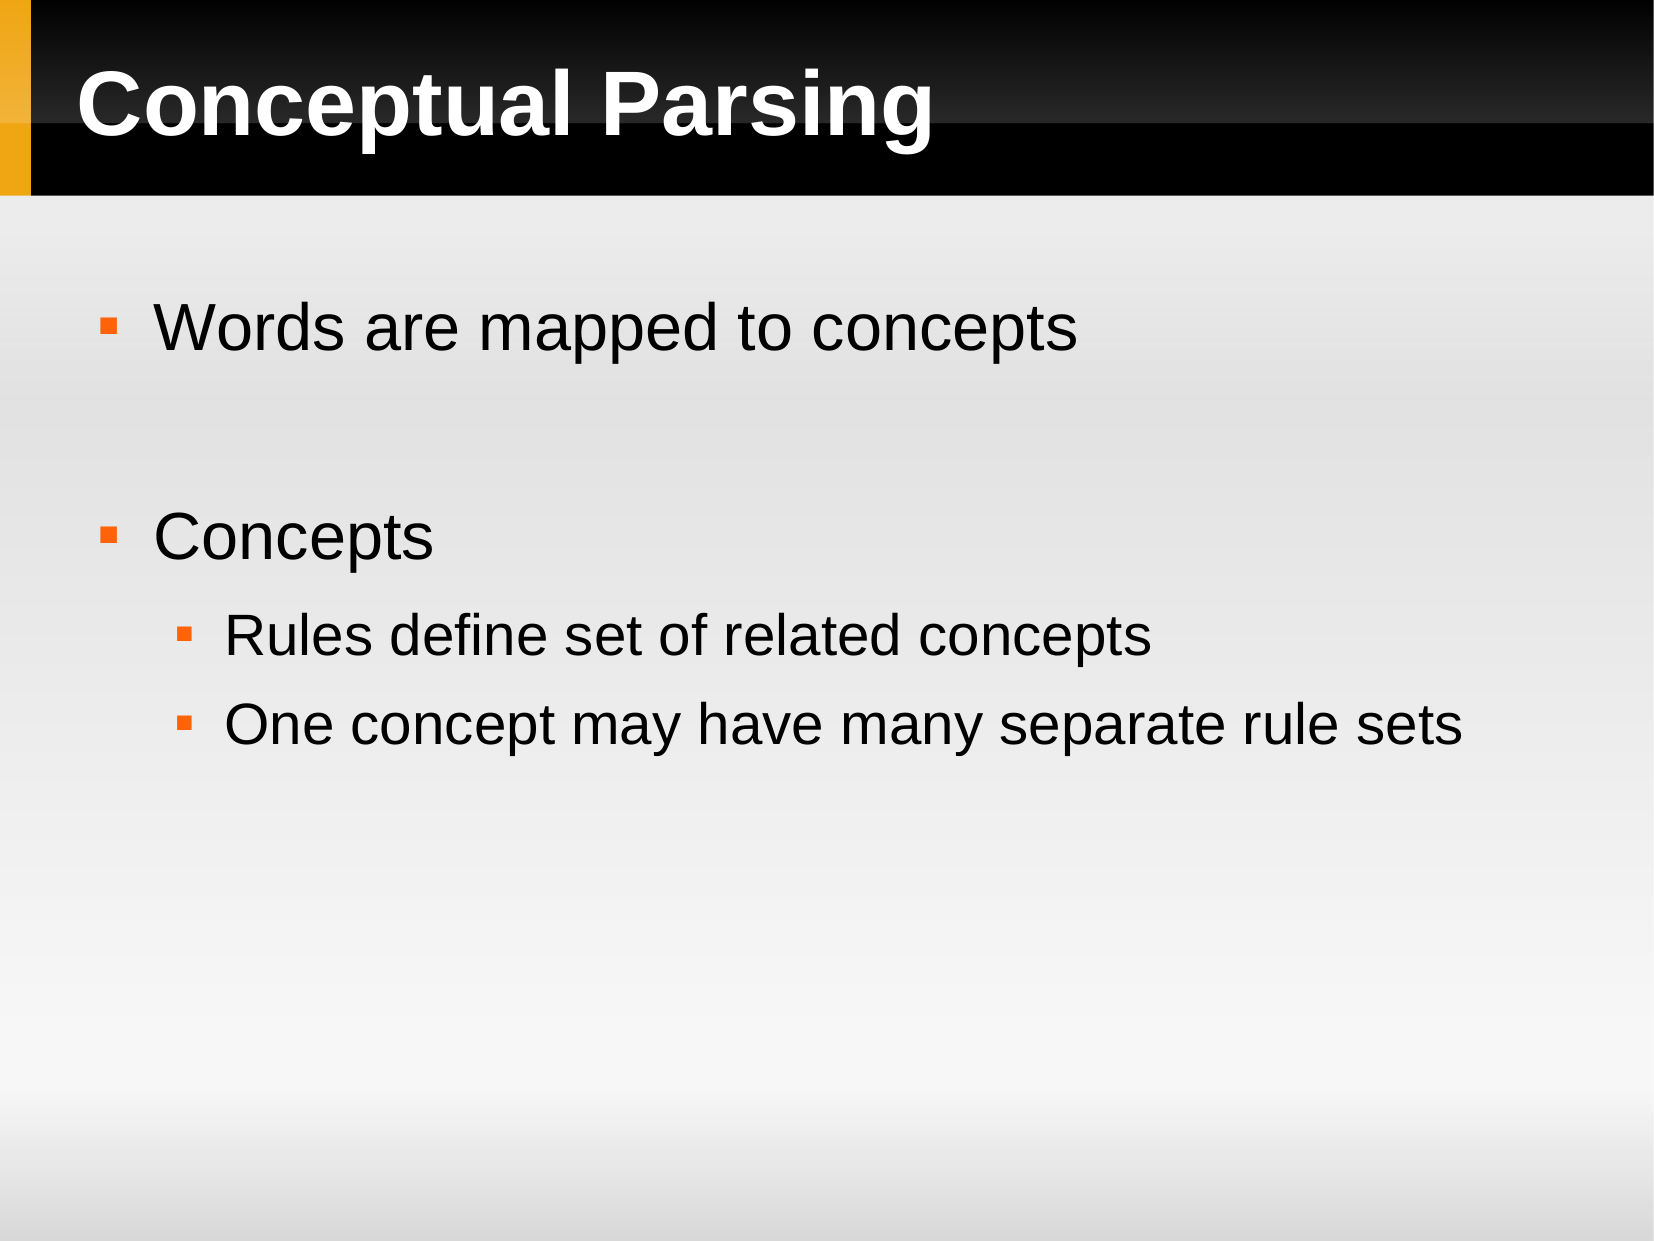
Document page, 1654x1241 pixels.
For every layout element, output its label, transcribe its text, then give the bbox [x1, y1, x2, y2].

list Words are mapped to concepts Concepts Rules define set of related concepts One concept may have many separate rule sets [82, 290, 1571, 1109]
picture [0, 0, 1654, 1241]
title Conceptual Parsing [76, 0, 1565, 208]
